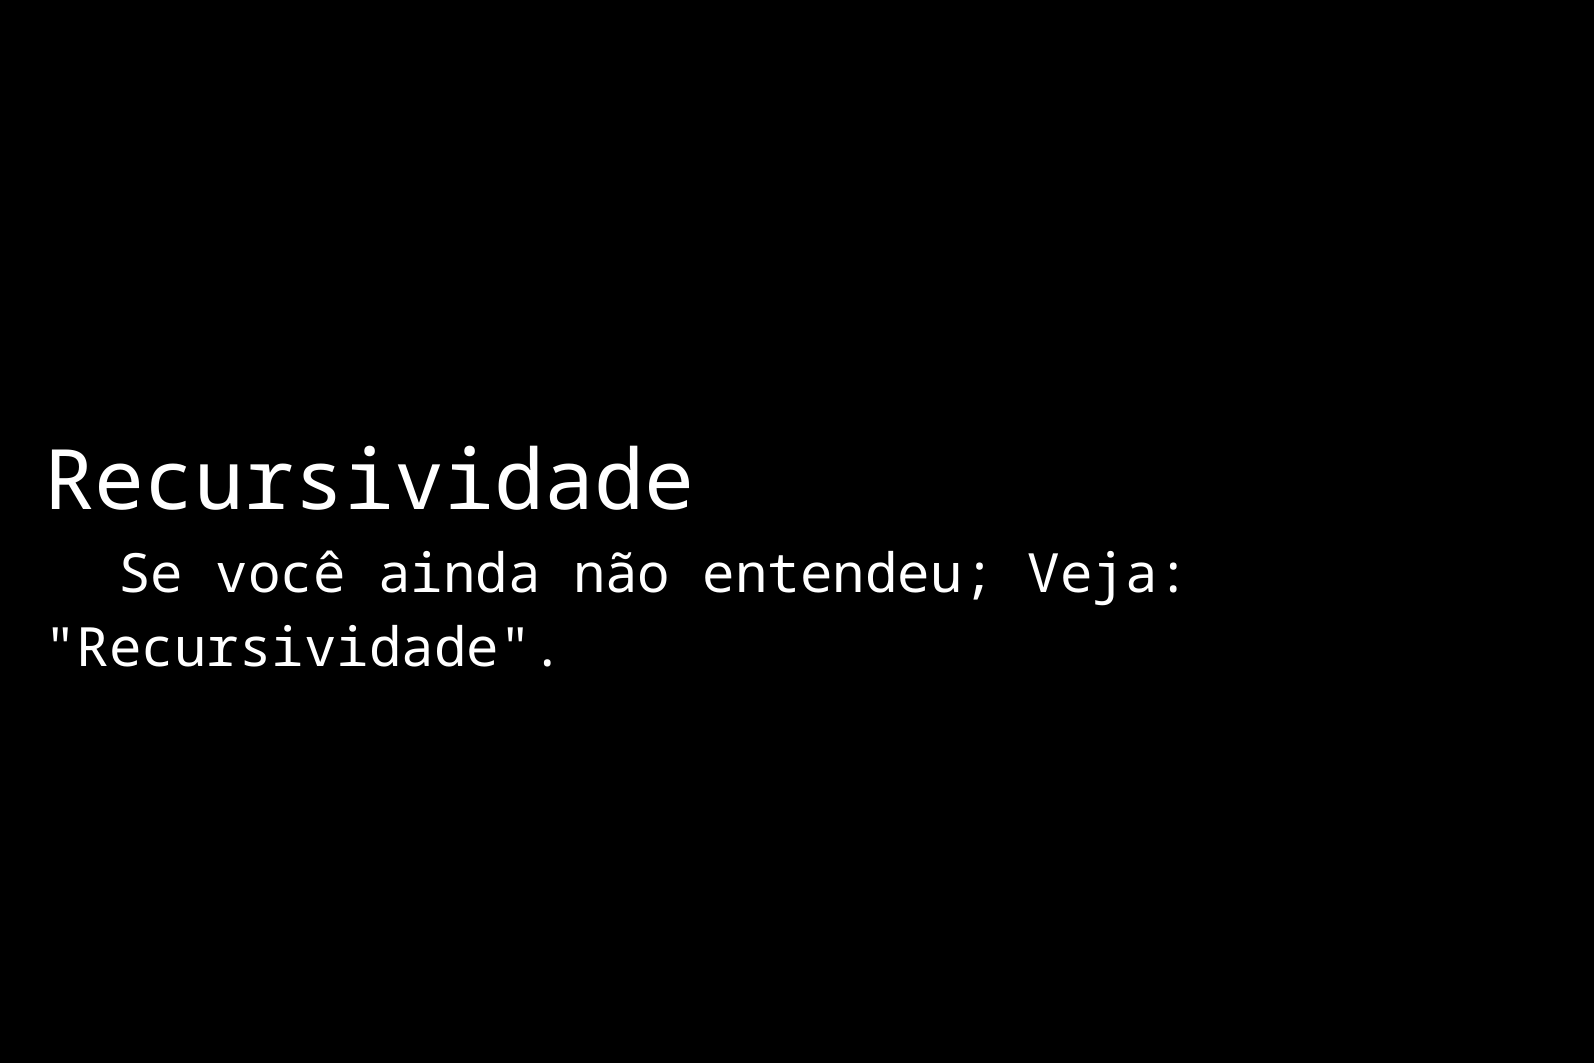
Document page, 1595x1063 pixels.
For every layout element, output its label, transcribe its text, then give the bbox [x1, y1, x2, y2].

text_box Recursividade Se você ainda não entendeu; Veja: "Recursividade". [29, 413, 1595, 680]
